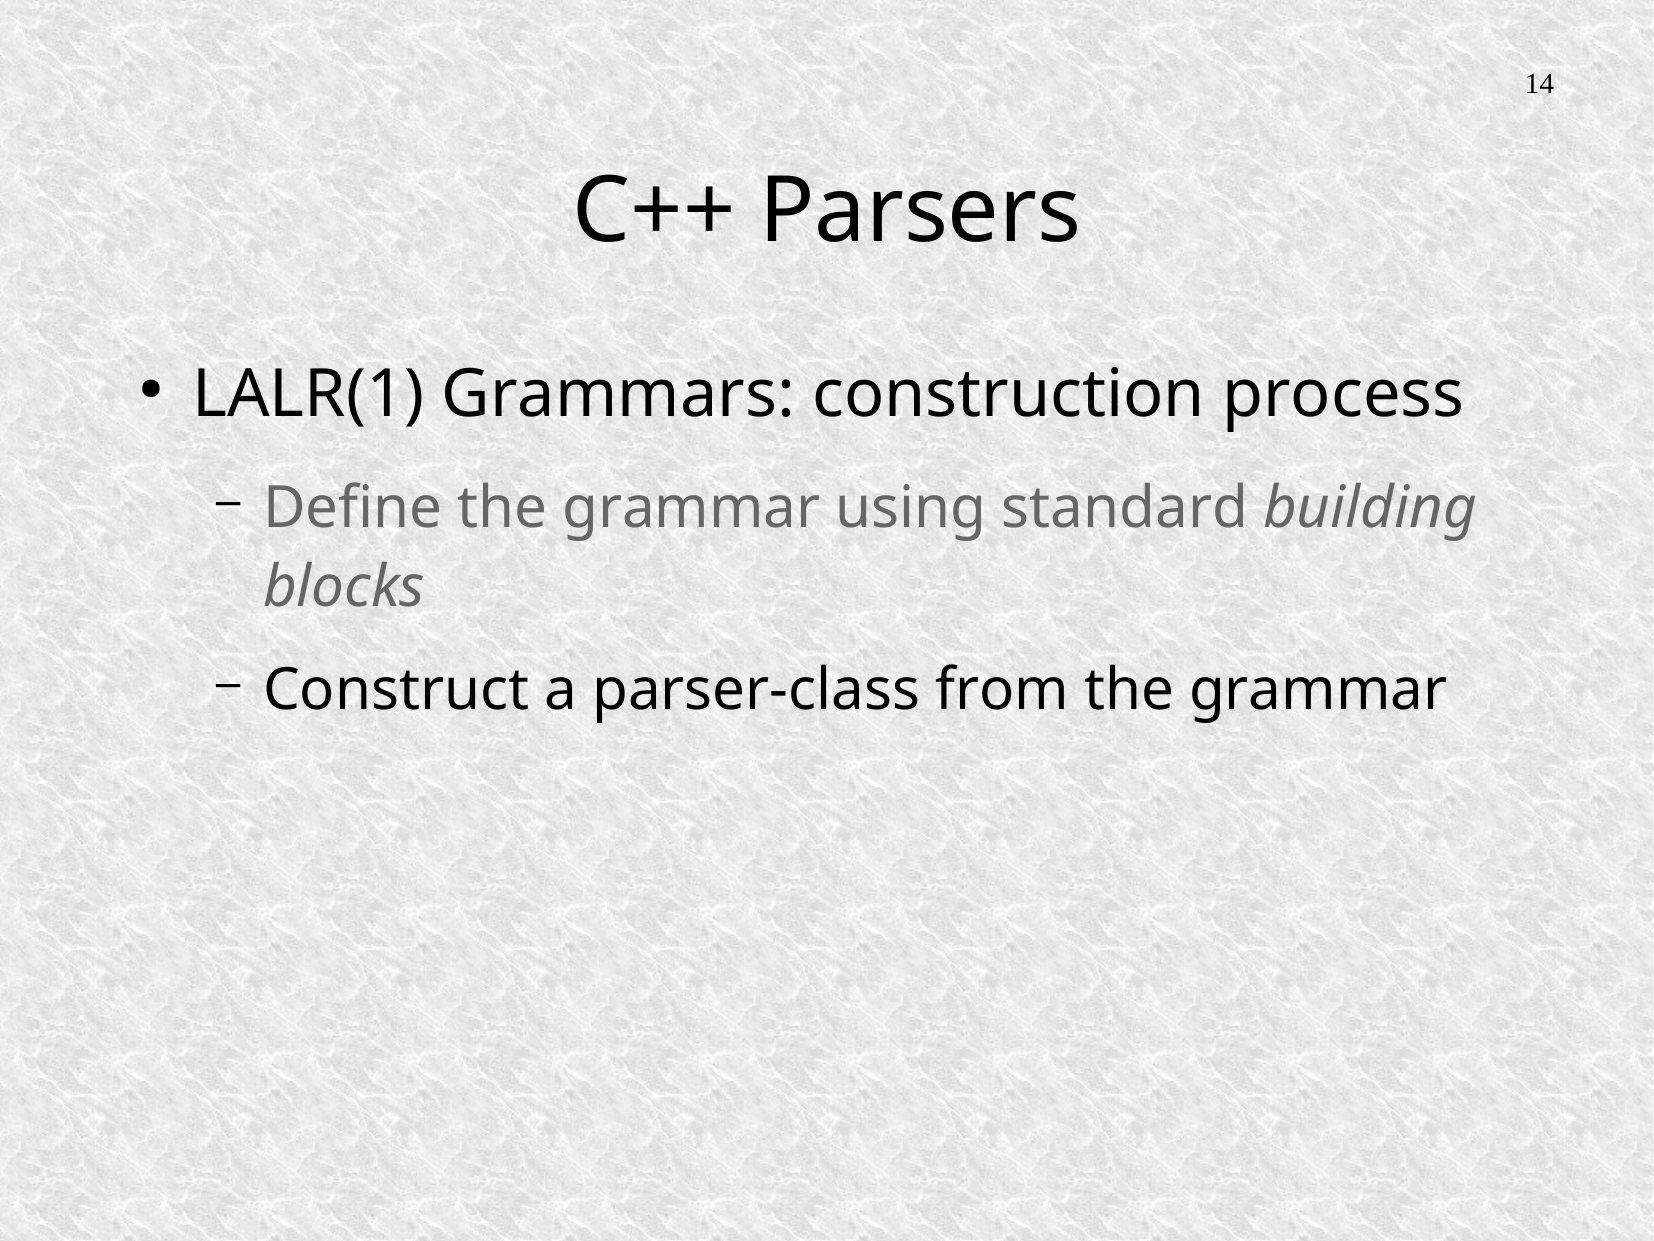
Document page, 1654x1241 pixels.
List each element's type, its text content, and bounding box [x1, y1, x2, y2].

title C++ Parsers [121, 102, 1534, 311]
list LALR(1) Grammars: construction process Define the grammar using standard building blocks Construct a parser-class from the grammar [121, 344, 1534, 1127]
picture [0, 0, 1654, 1241]
